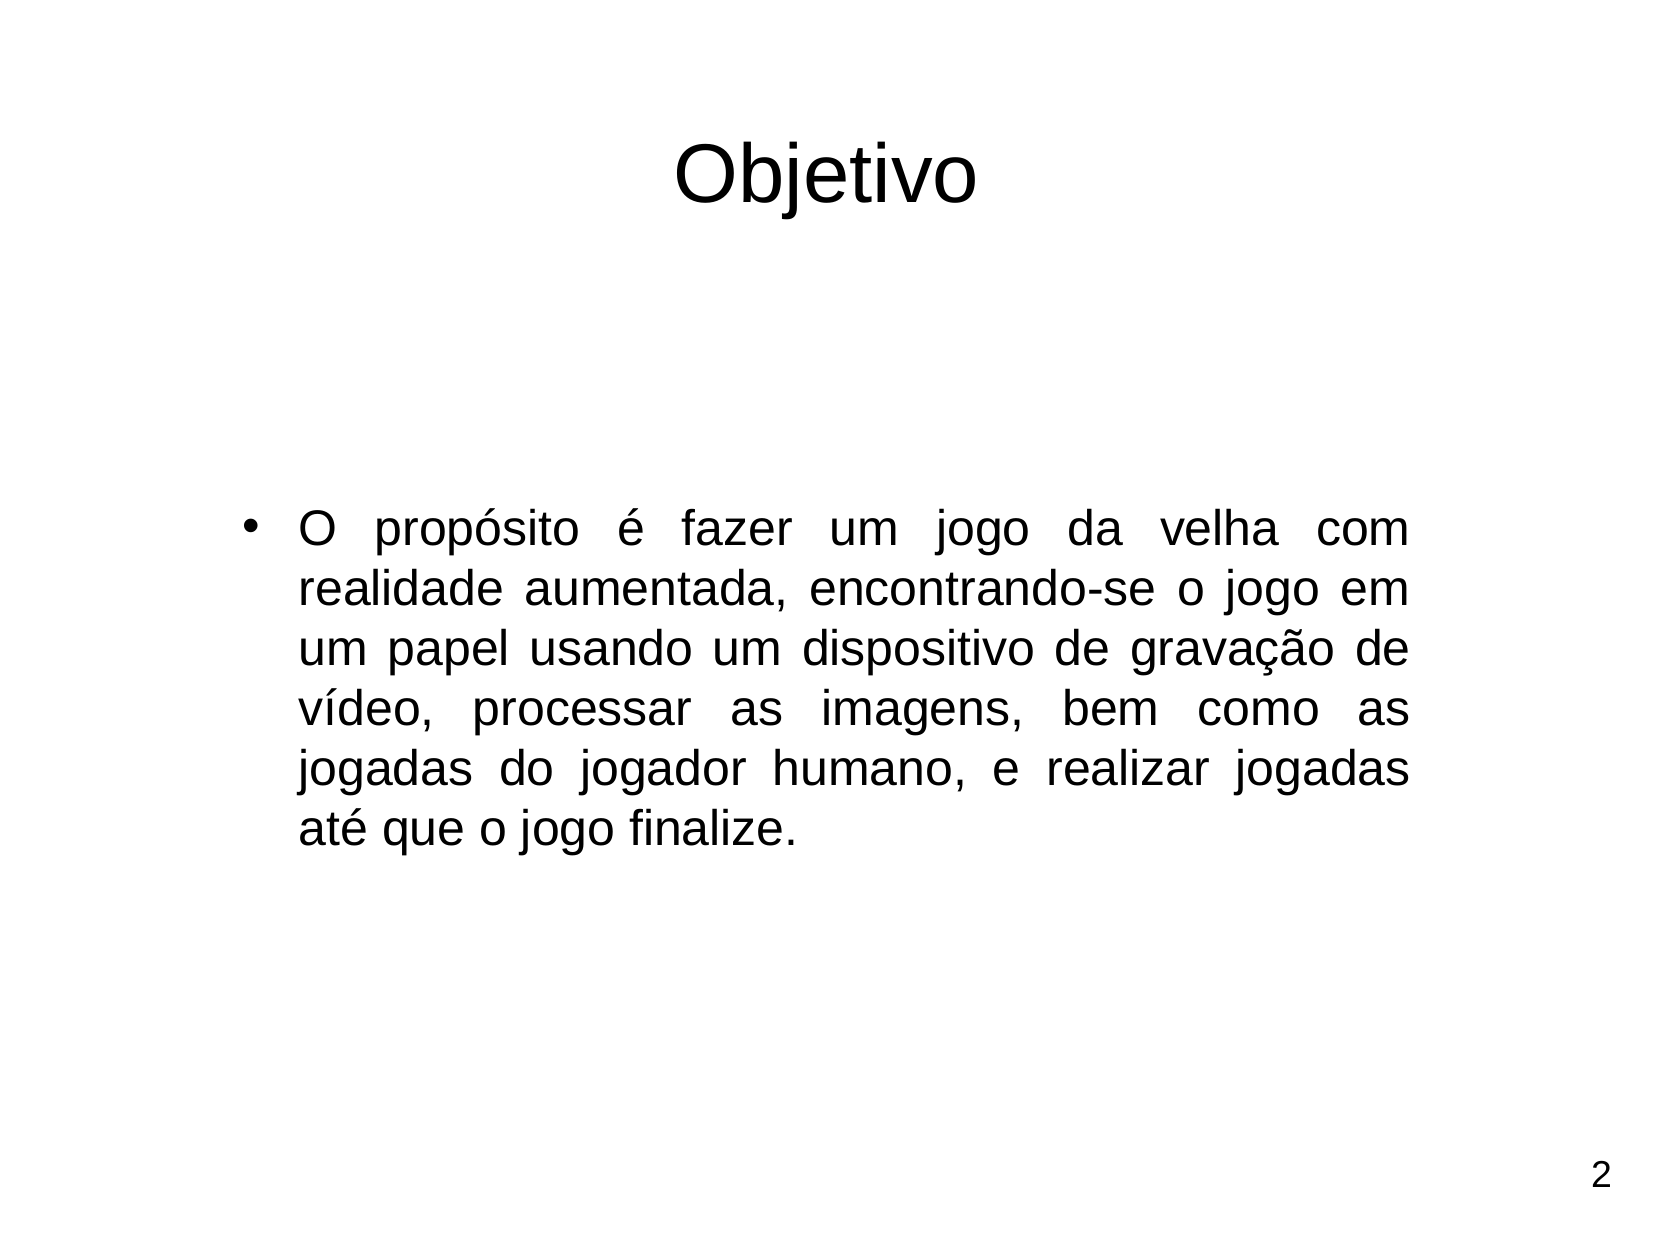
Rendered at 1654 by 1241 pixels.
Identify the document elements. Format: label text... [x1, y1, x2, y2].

text_box Objetivo [413, 111, 1240, 227]
text_box O propósito é fazer um jogo da velha com realidade aumentada, encontrando-se o jogo em um papel usando um dispositivo de gravação de vídeo, processar as imagens, bem como as jogadas do jogador humano, e realizar jogadas até que o jogo finalize. [227, 488, 1426, 864]
text_box <número> [968, 1146, 1627, 1217]
